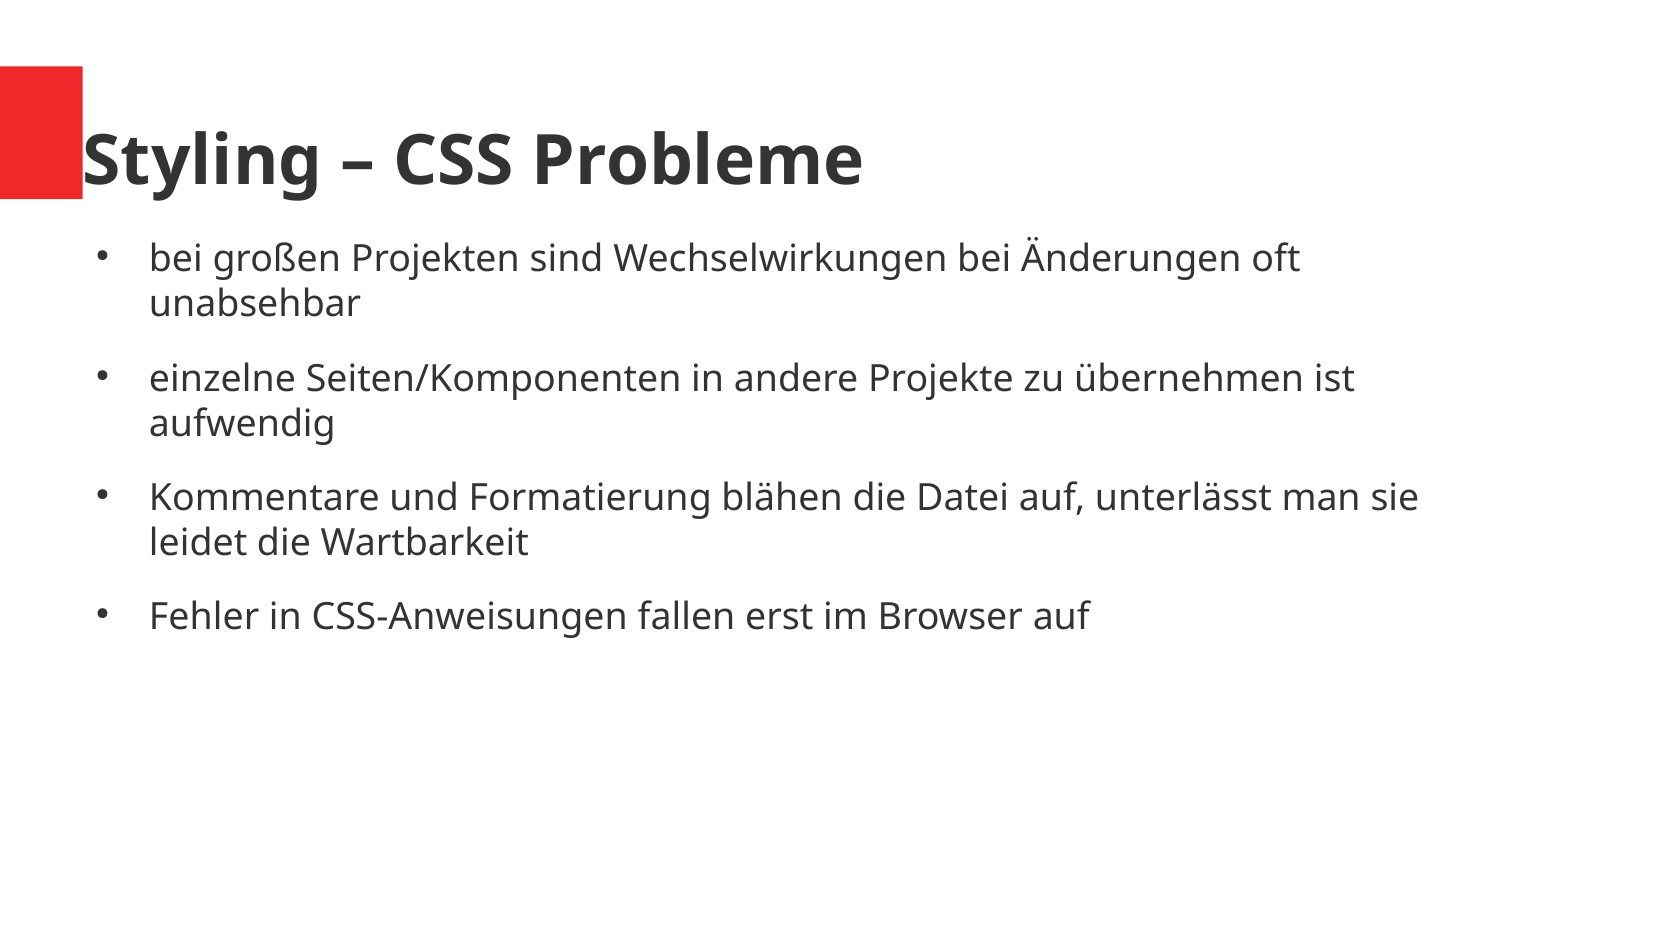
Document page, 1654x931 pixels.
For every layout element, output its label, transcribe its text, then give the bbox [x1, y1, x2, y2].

title Styling – CSS Probleme [82, 33, 1571, 196]
list bei großen Projekten sind Wechselwirkungen bei Änderungen oft unabsehbar einzelne Seiten/Komponenten in andere Projekte zu übernehmen ist aufwendig Kommentare und Formatierung blähen die Datei auf, unterlässt man sie leidet die Wartbarkeit Fehler in CSS-Anweisungen fallen erst im Browser auf [78, 234, 1498, 768]
